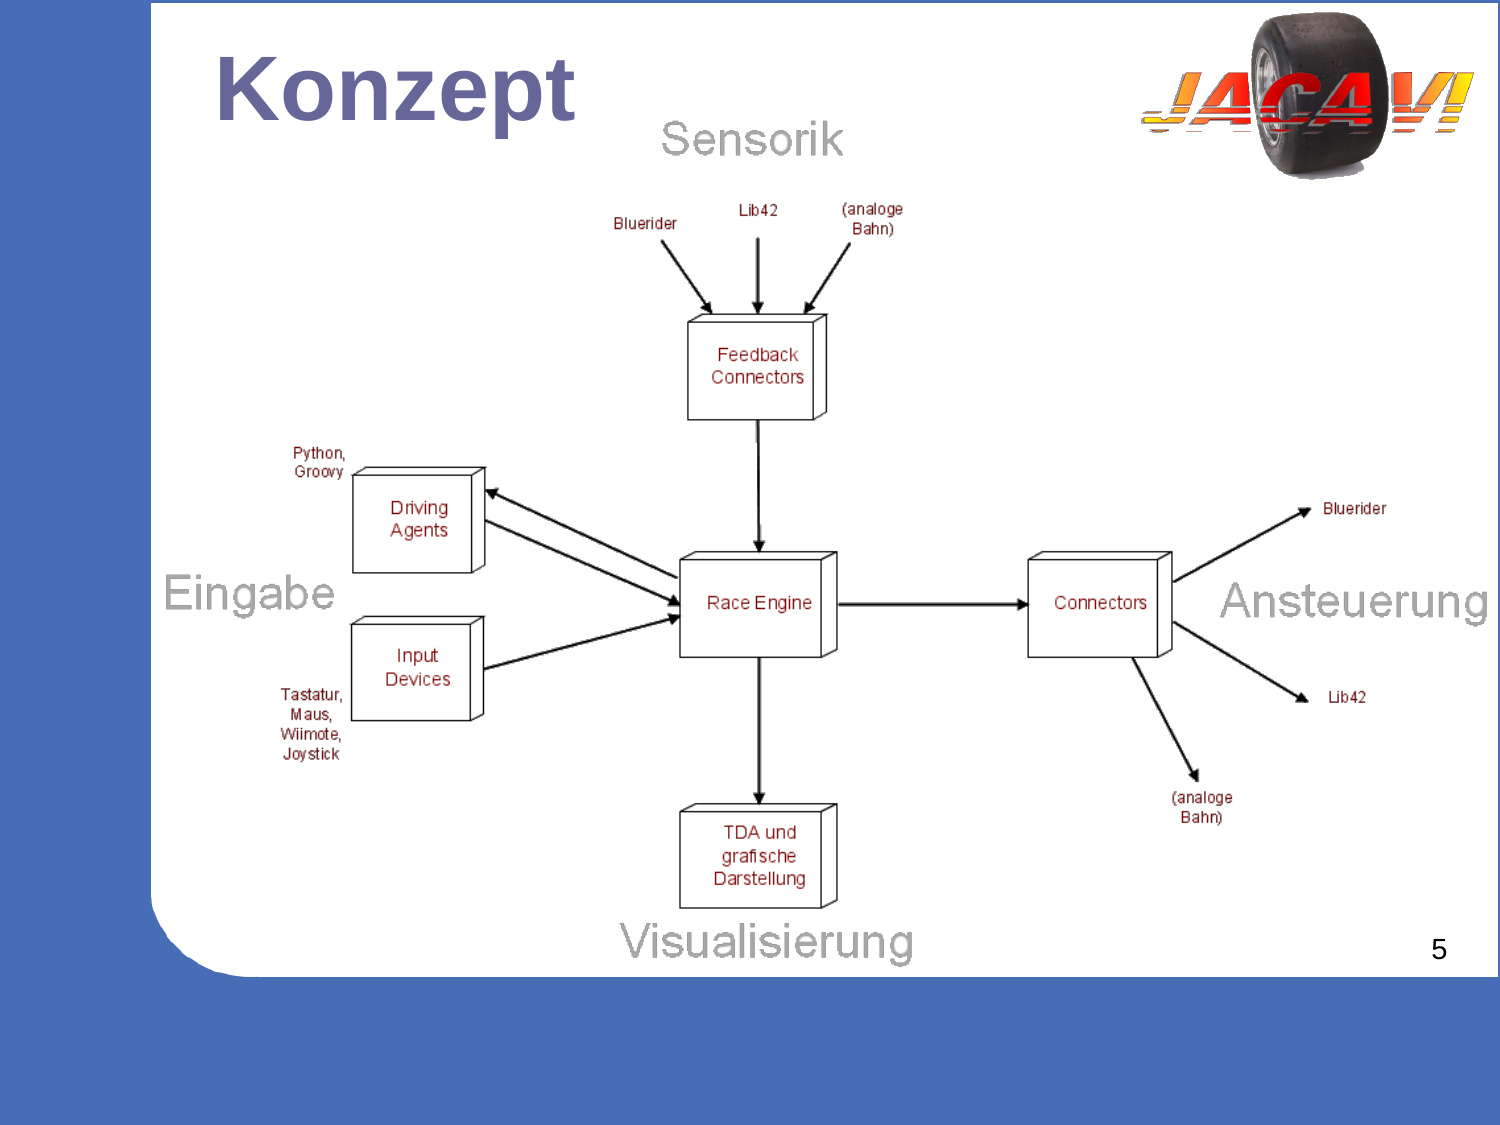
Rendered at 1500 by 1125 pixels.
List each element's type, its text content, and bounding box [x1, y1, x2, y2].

title Konzept [214, 37, 1449, 96]
picture [0, 0, 1500, 1125]
